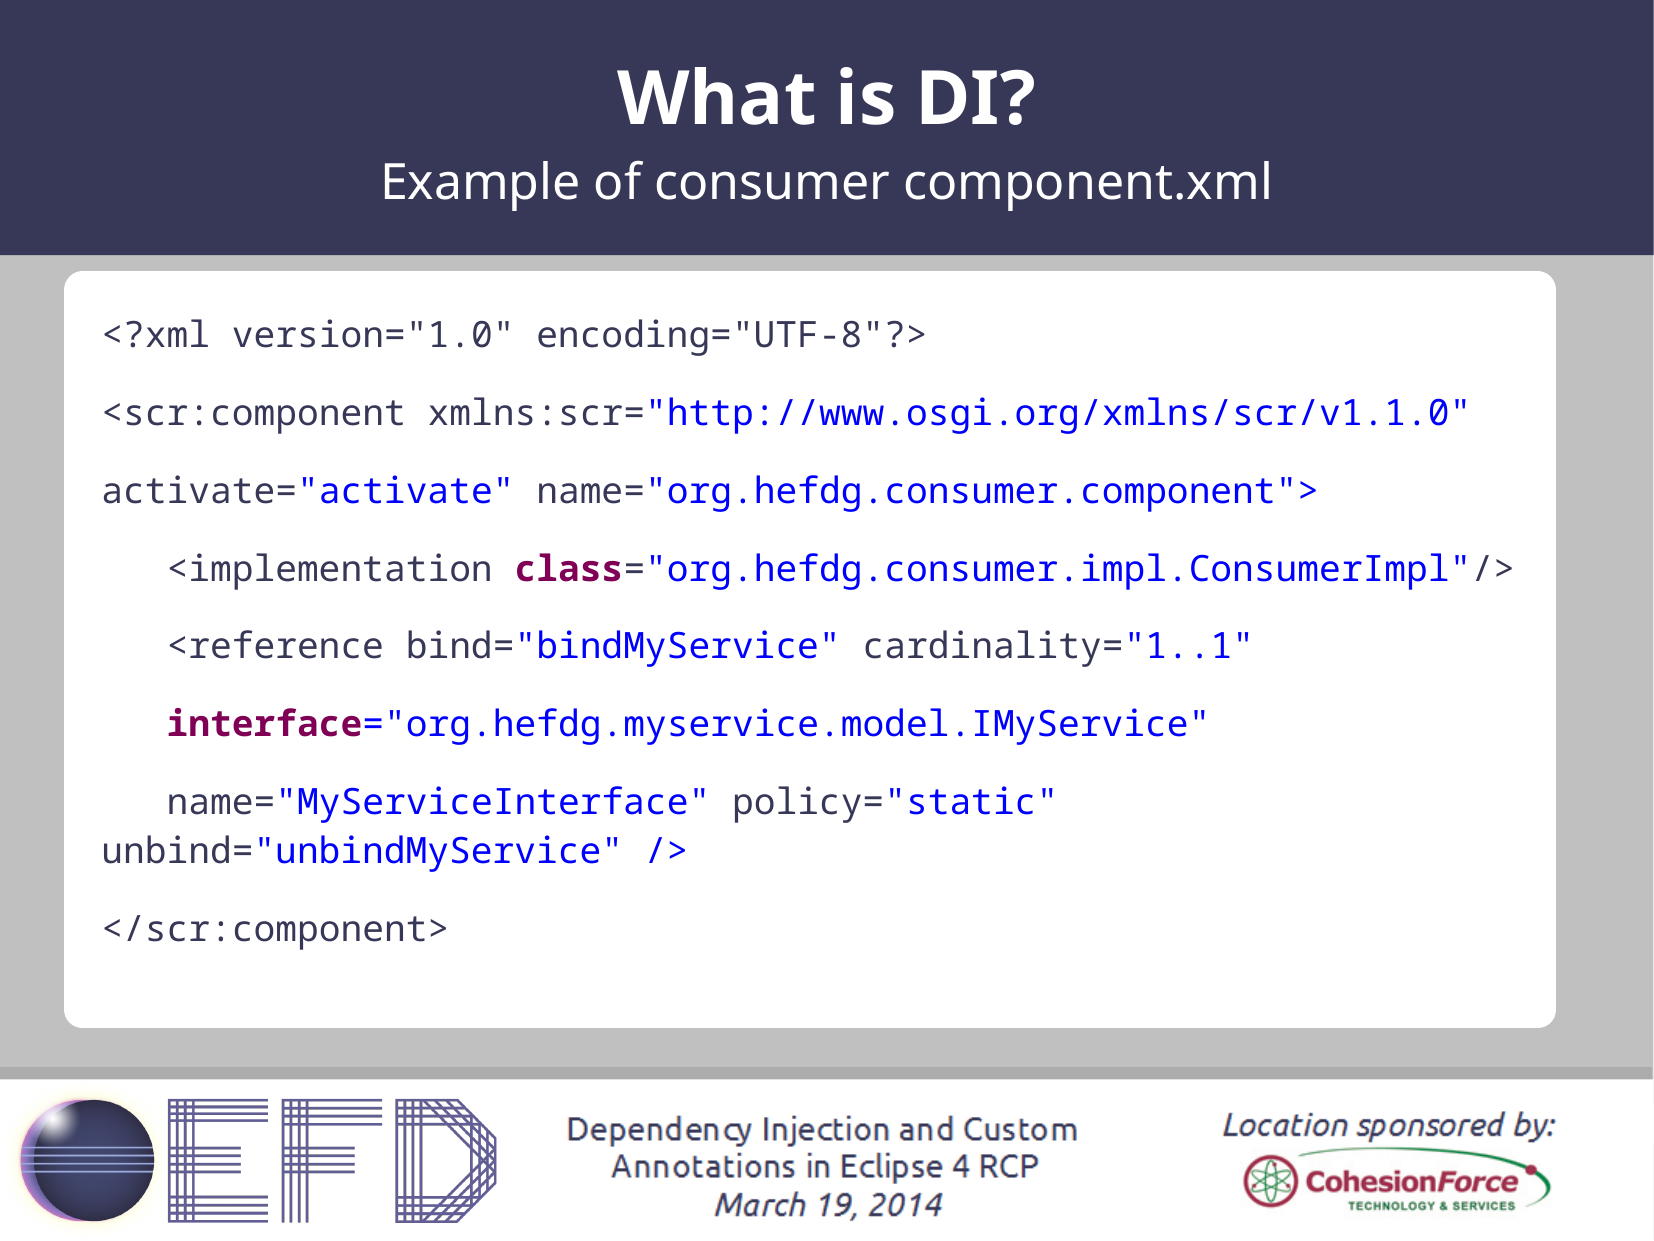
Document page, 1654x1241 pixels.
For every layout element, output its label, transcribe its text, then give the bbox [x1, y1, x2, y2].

list <?xml version="1.0" encoding="UTF-8"?> <scr:component xmlns:scr="http://www.osgi.org/xmlns/scr/v1.1.0" activate="activate" name="org.hefdg.consumer.component"> <implementation class="org.hefdg.consumer.impl.ConsumerImpl"/> <reference bind="bindMyService" cardinality="1..1" interface="org.hefdg.myservice.model.IMyService" name="MyServiceInterface" policy="static" unbind="unbindMyService" /> </scr:component> [82, 290, 1538, 1010]
picture [0, 1079, 497, 1241]
picture [1110, 1104, 1654, 1241]
title What is DI? Example of consumer component.xml [82, 25, 1571, 233]
picture [549, 1082, 1105, 1241]
